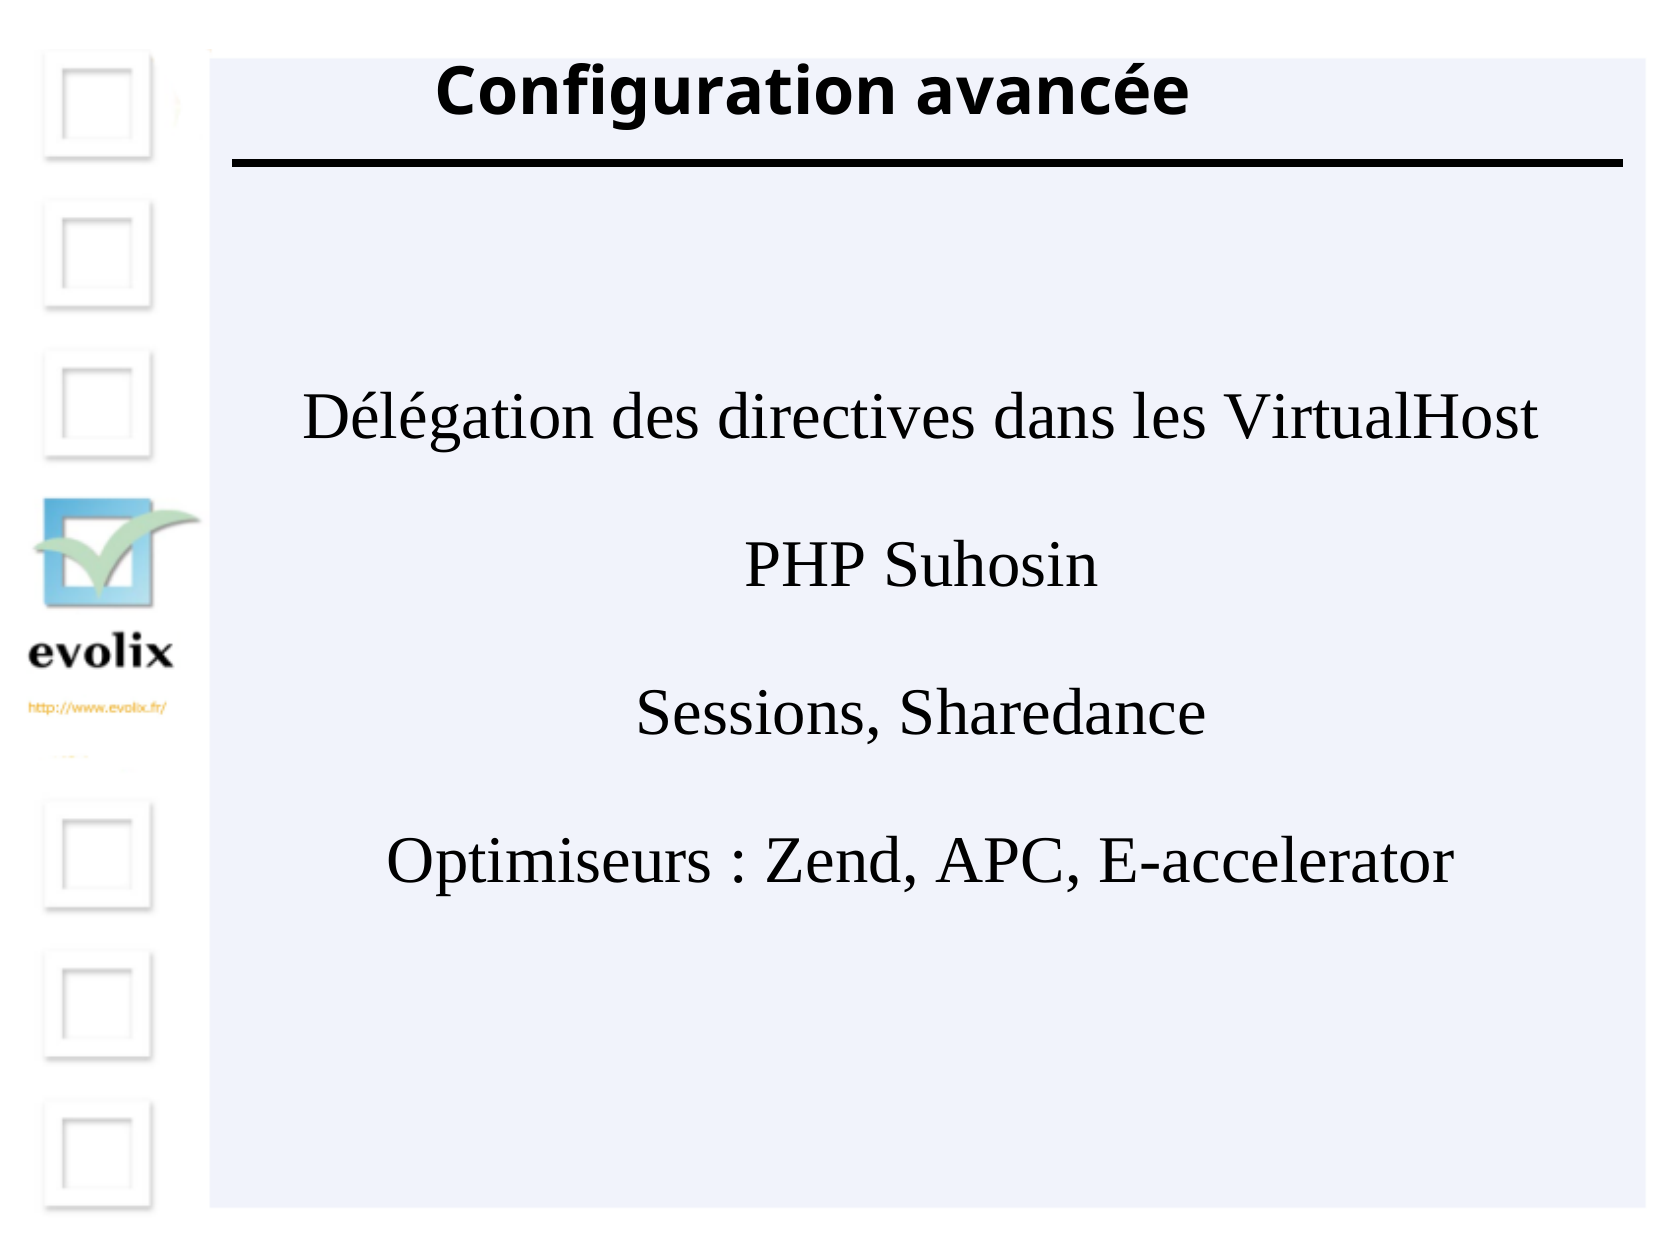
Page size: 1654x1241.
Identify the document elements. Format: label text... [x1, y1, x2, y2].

picture [0, 49, 1654, 1218]
subtitle Délégation des directives dans les VirtualHost PHP Suhosin Sessions, Sharedance Optimiseurs : Zend, APC, E-accelerator [189, 213, 1654, 1062]
title Configuration avancée [22, 27, 1604, 151]
